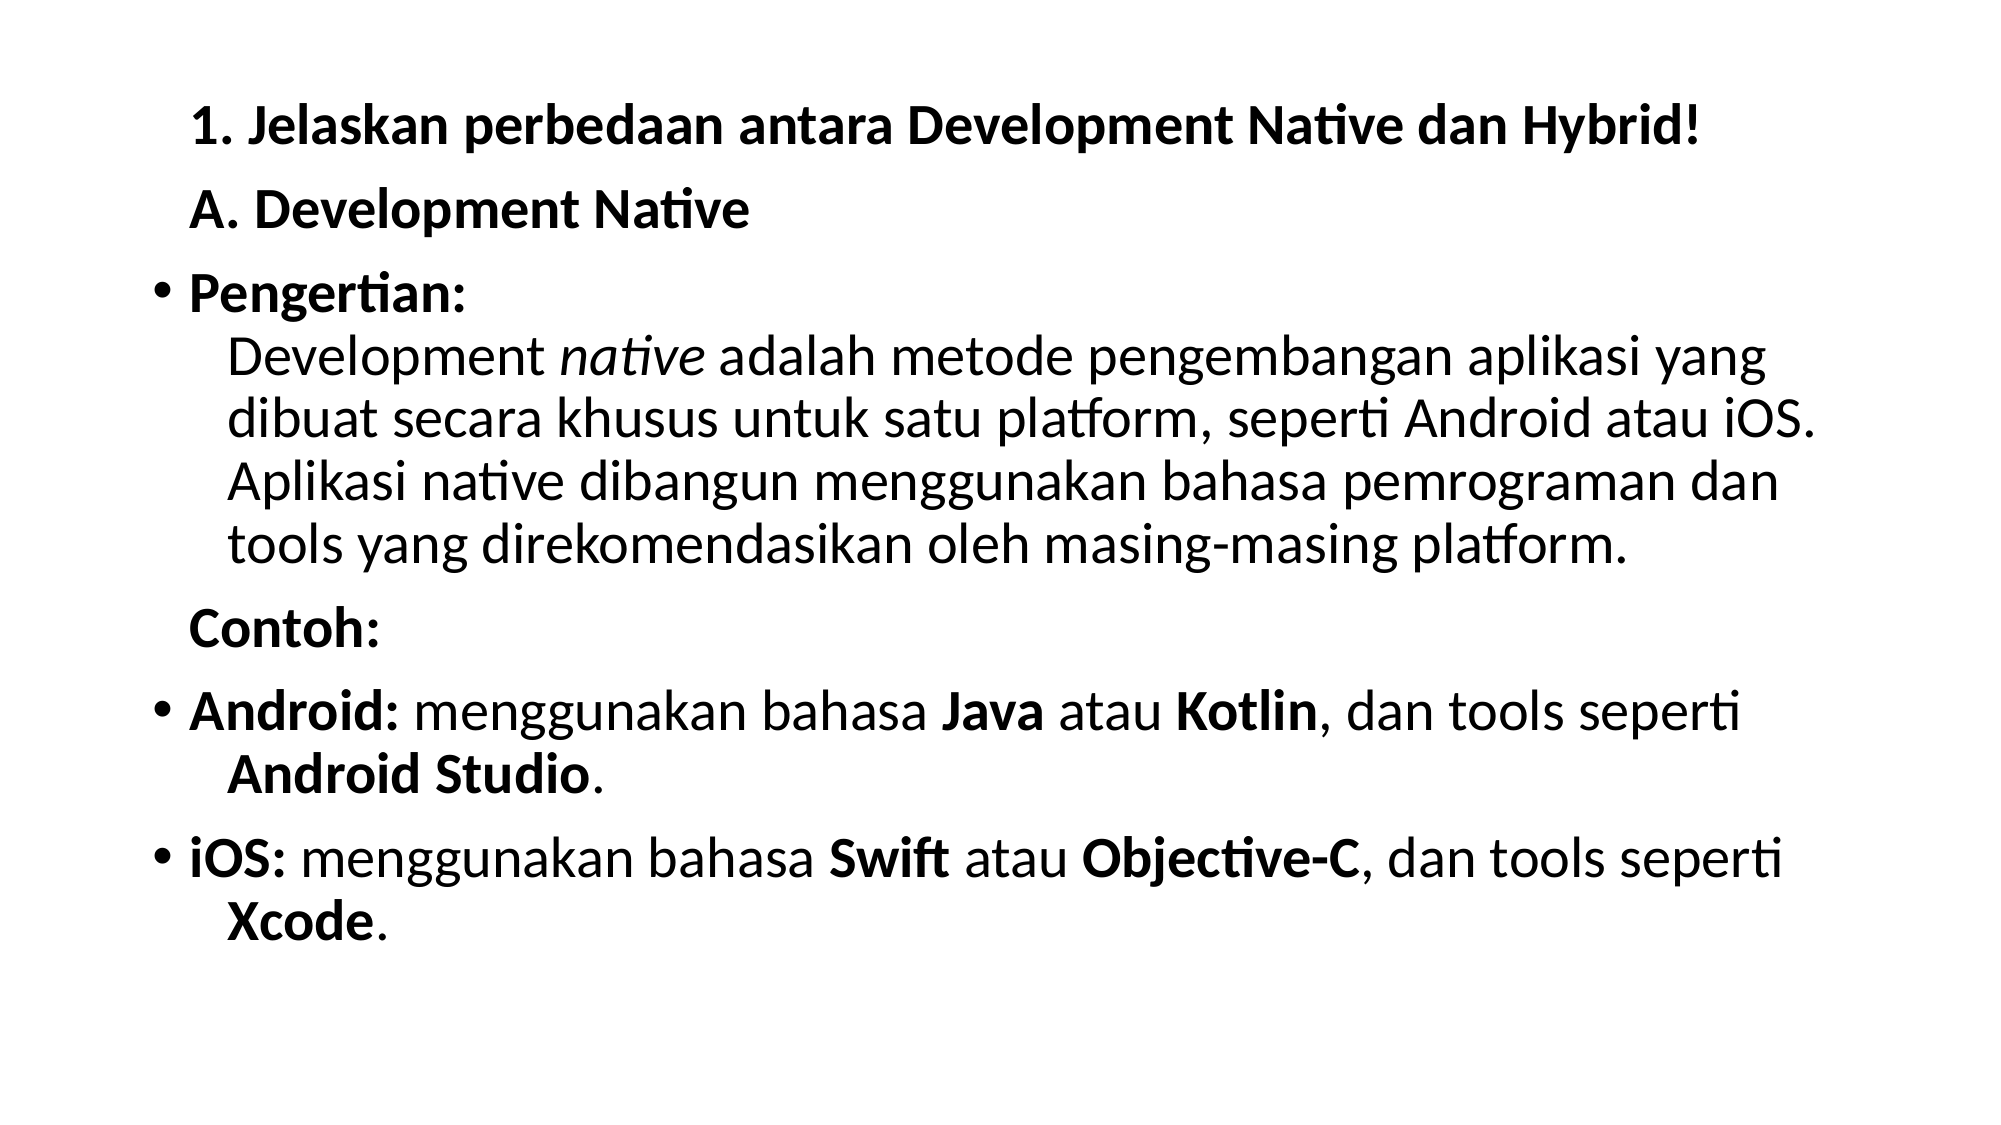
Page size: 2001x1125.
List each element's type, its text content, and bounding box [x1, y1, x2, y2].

list 1. Jelaskan perbedaan antara Development Native dan Hybrid! A. Development Native Pengertian: Development native adalah metode pengembangan aplikasi yang dibuat secara khusus untuk satu platform, seperti Android atau iOS. Aplikasi native dibangun menggunakan bahasa pemrograman dan tools yang direkomendasikan oleh masing-masing platform. Contoh: Android: menggunakan bahasa Java atau Kotlin, dan tools seperti Android Studio. iOS: menggunakan bahasa Swift atau Objective-C, dan tools seperti Xcode. [137, 87, 1863, 1014]
